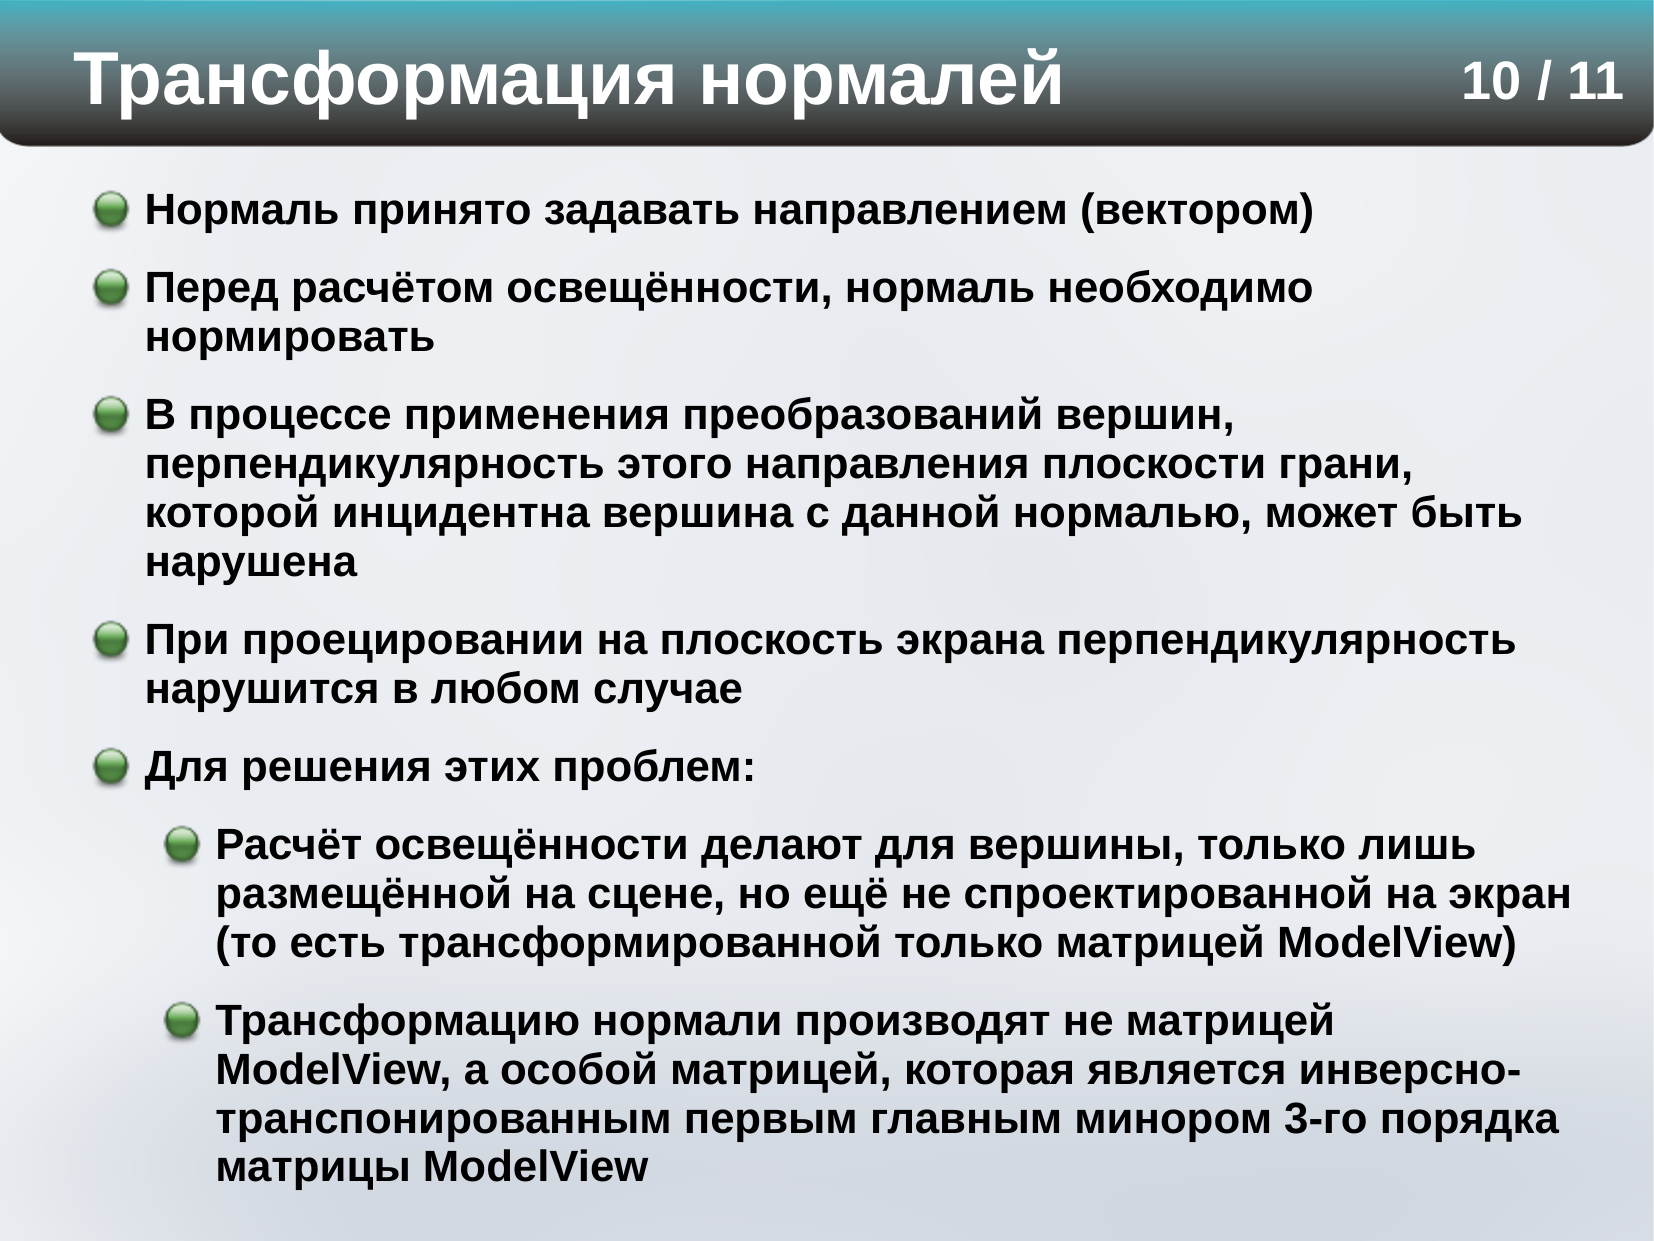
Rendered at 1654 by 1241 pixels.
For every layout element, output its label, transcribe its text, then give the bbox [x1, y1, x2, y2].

text_box <number> / 11 [1446, 42, 1654, 179]
text_box Нормаль принято задавать направлением (вектором) Перед расчётом освещённости, нормаль необходимо нормировать В процессе применения преобразований вершин, перпендикулярность этого направления плоскости грани, которой инцидентна вершина с данной нормалью, может быть нарушена При проецировании на плоскость экрана перпендикулярность нарушится в любом случае Для решения этих проблем: Расчёт освещённости делают для вершины, только лишь размещённой на сцене, но ещё не спроектированной на экран (то есть трансформированной только матрицей ModelView) Трансформацию нормали производят не матрицей ModelView, а особой матрицей, которая является инверсно-транспонированным первым главным минором 3-го порядка матрицы ModelView [70, 177, 1595, 1199]
text_box Трансформация нормалей [59, 29, 1329, 129]
picture [0, 0, 1654, 1241]
